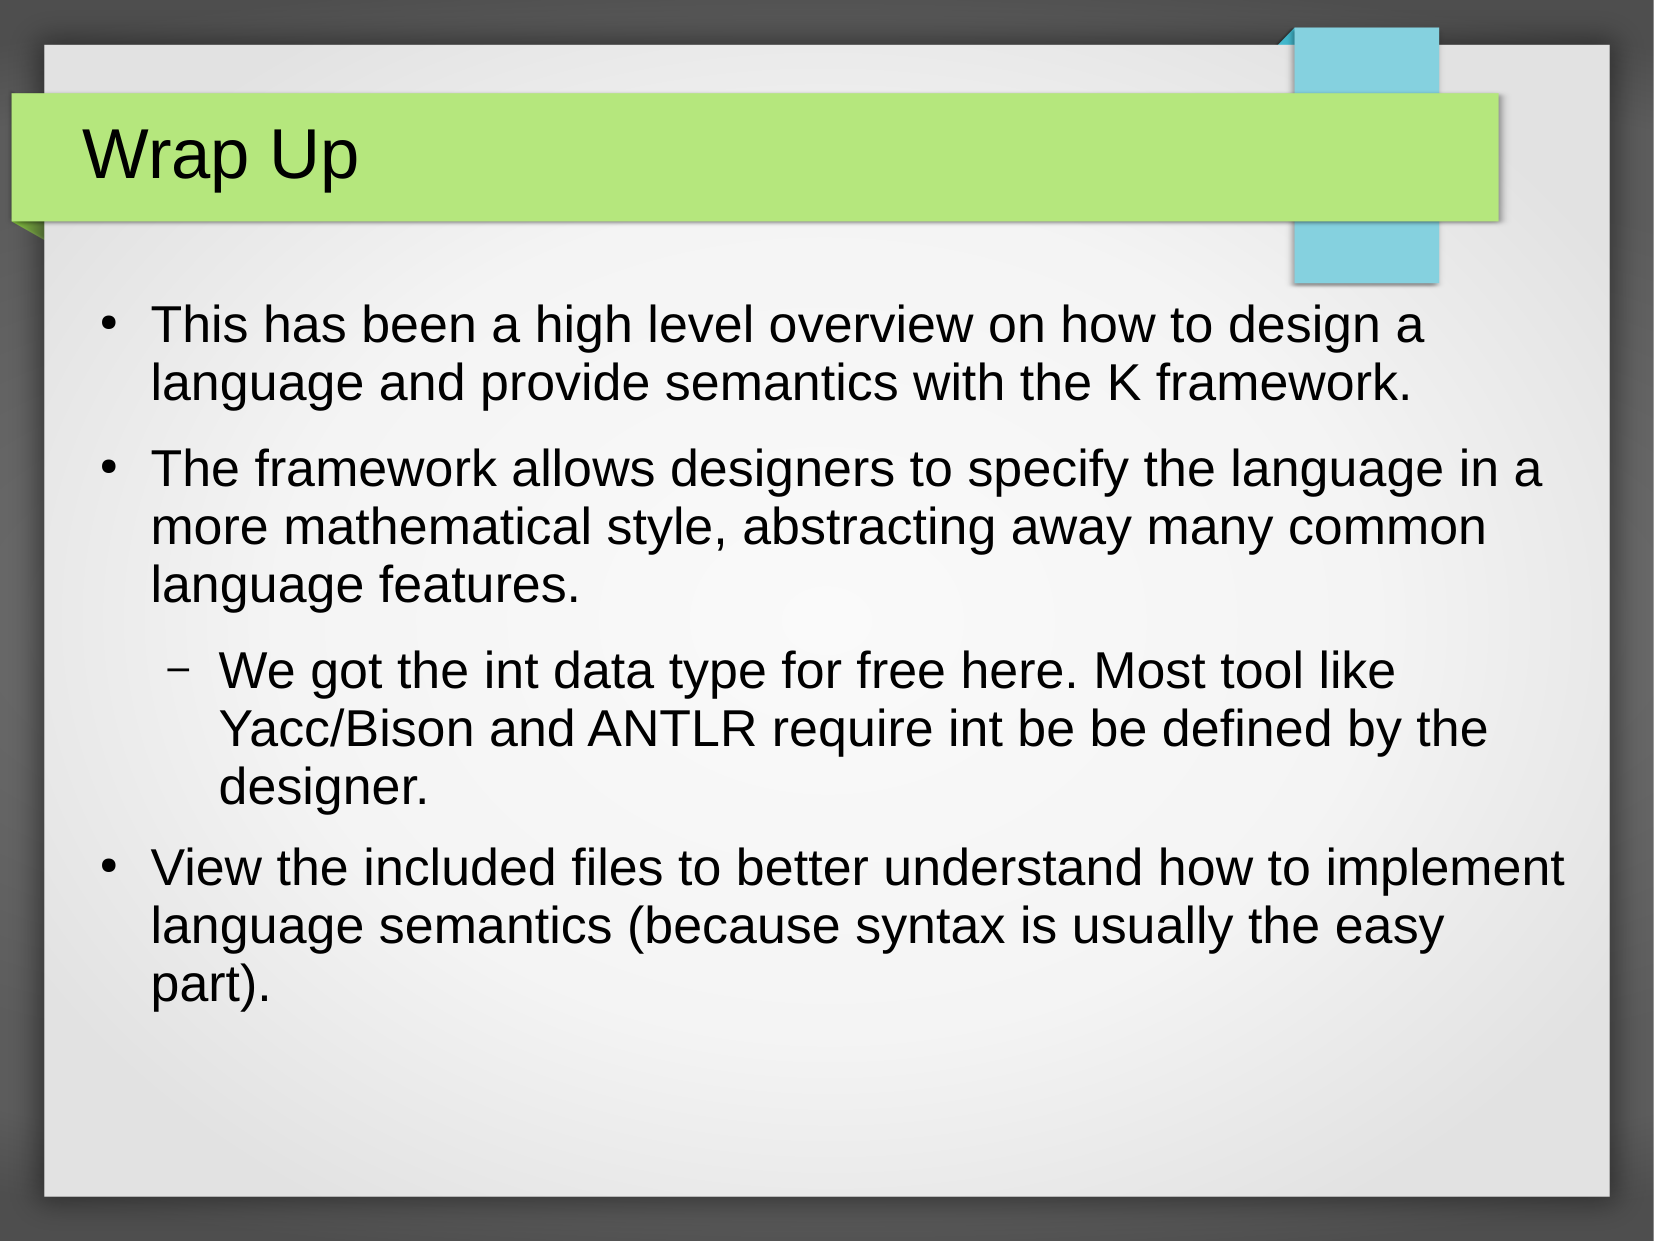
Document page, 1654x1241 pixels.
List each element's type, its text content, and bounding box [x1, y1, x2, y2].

title Wrap Up [82, 94, 1264, 213]
picture [0, 0, 1654, 1241]
list This has been a high level overview on how to design a language and provide semantics with the K framework. The framework allows designers to specify the language in a more mathematical style, abstracting away many common language features. We got the int data type for free here. Most tool like Yacc/Bison and ANTLR require int be be defined by the designer. View the included files to better understand how to implement language semantics (because syntax is usually the easy part). [82, 295, 1571, 1015]
